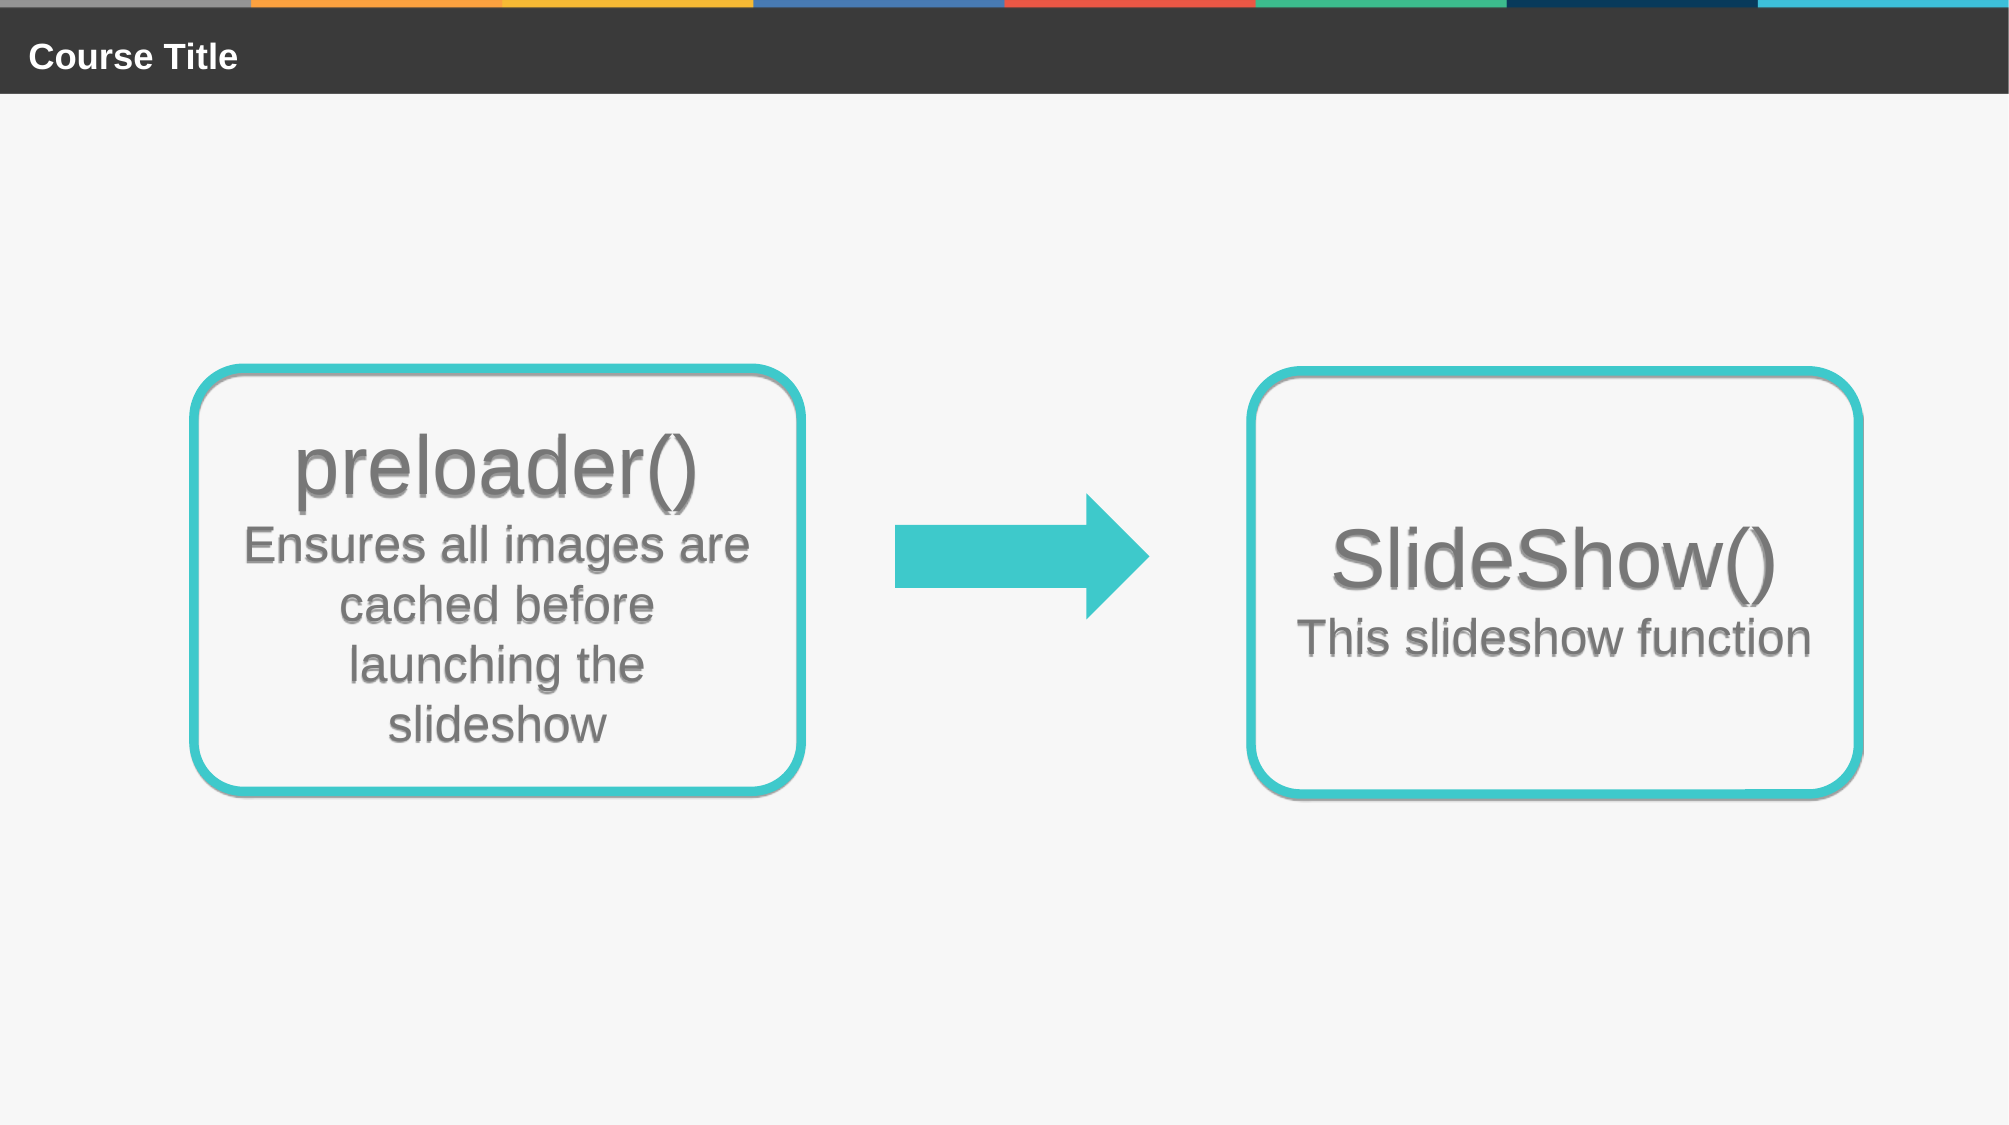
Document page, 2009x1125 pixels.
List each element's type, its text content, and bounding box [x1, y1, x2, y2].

text_box preloader() Ensures all images are cached before launching the slideshow [208, 378, 787, 755]
text_box [895, 493, 1150, 620]
text_box preloader() Ensures all images are cached before launching the slideshow [226, 357, 769, 366]
text_box SlideShow() This slideshow function [1284, 360, 1825, 368]
picture [0, 0, 2009, 1125]
text_box SlideShow() This slideshow function [1265, 380, 1844, 758]
text_box Course Title [13, 26, 254, 85]
